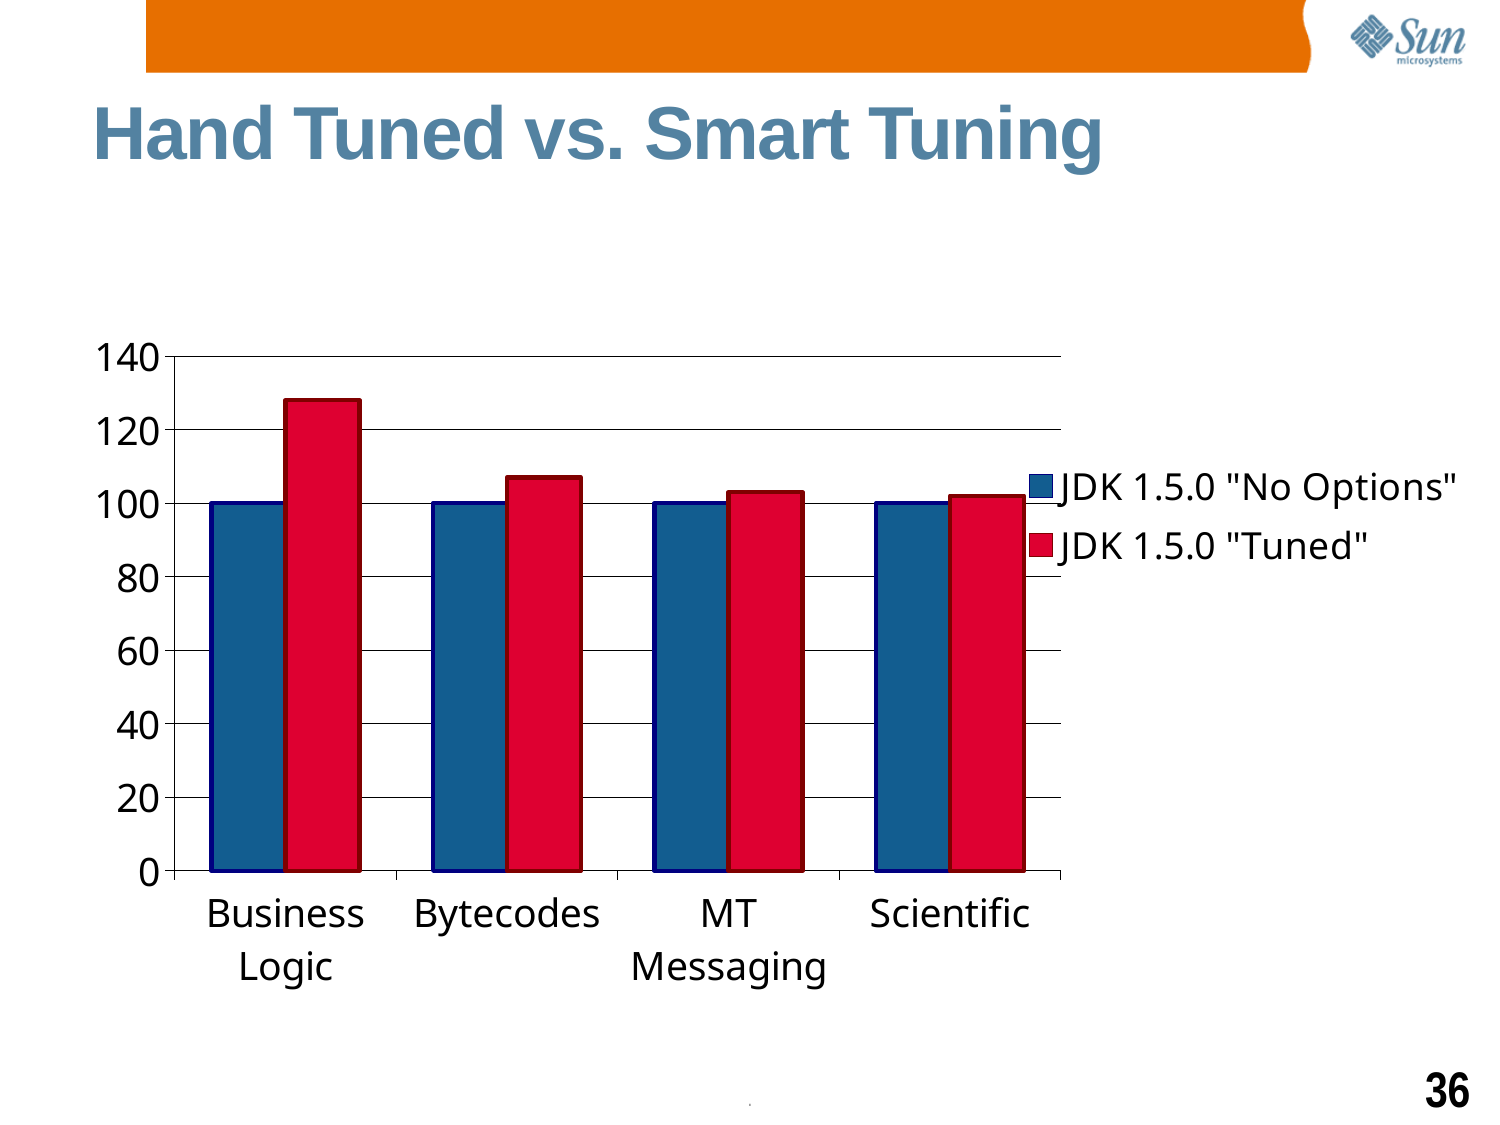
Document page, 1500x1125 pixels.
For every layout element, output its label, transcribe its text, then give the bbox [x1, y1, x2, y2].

title Hand Tuned vs. Smart Tuning [93, 99, 1455, 243]
chart [66, 243, 1474, 993]
picture [146, 0, 1500, 75]
